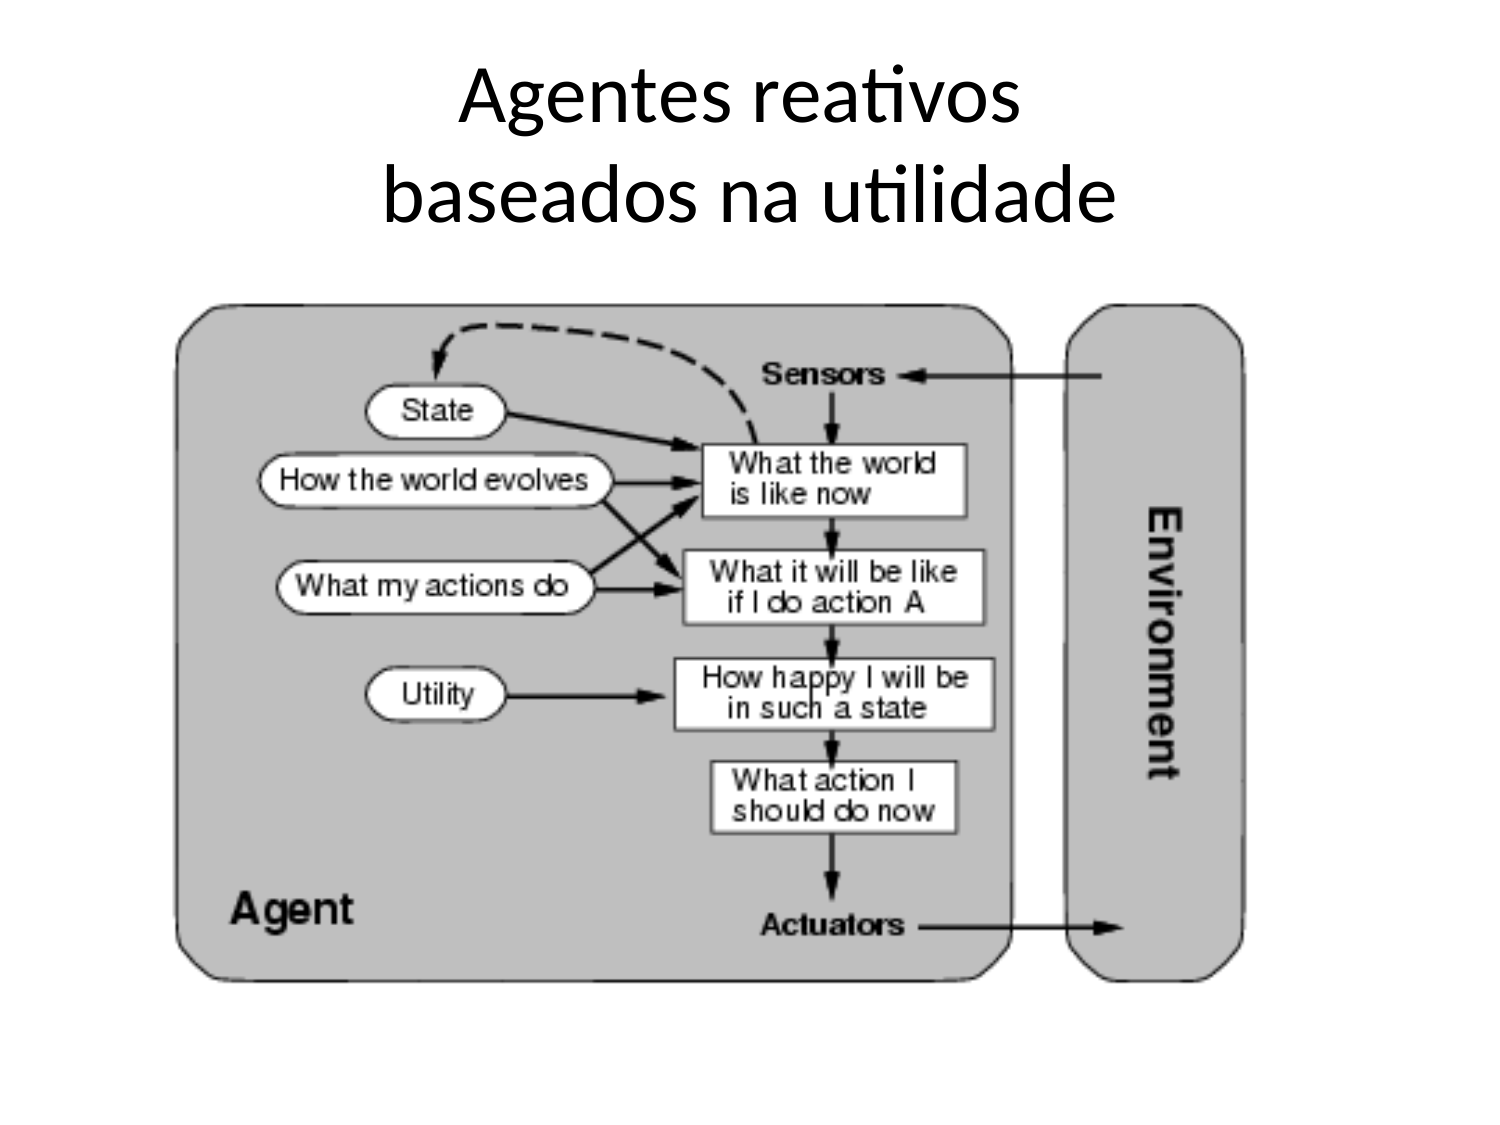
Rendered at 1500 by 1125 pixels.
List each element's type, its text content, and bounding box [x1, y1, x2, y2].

title Agentes reativos baseados na utilidade [75, 31, 1426, 247]
text_box [171, 302, 1250, 989]
